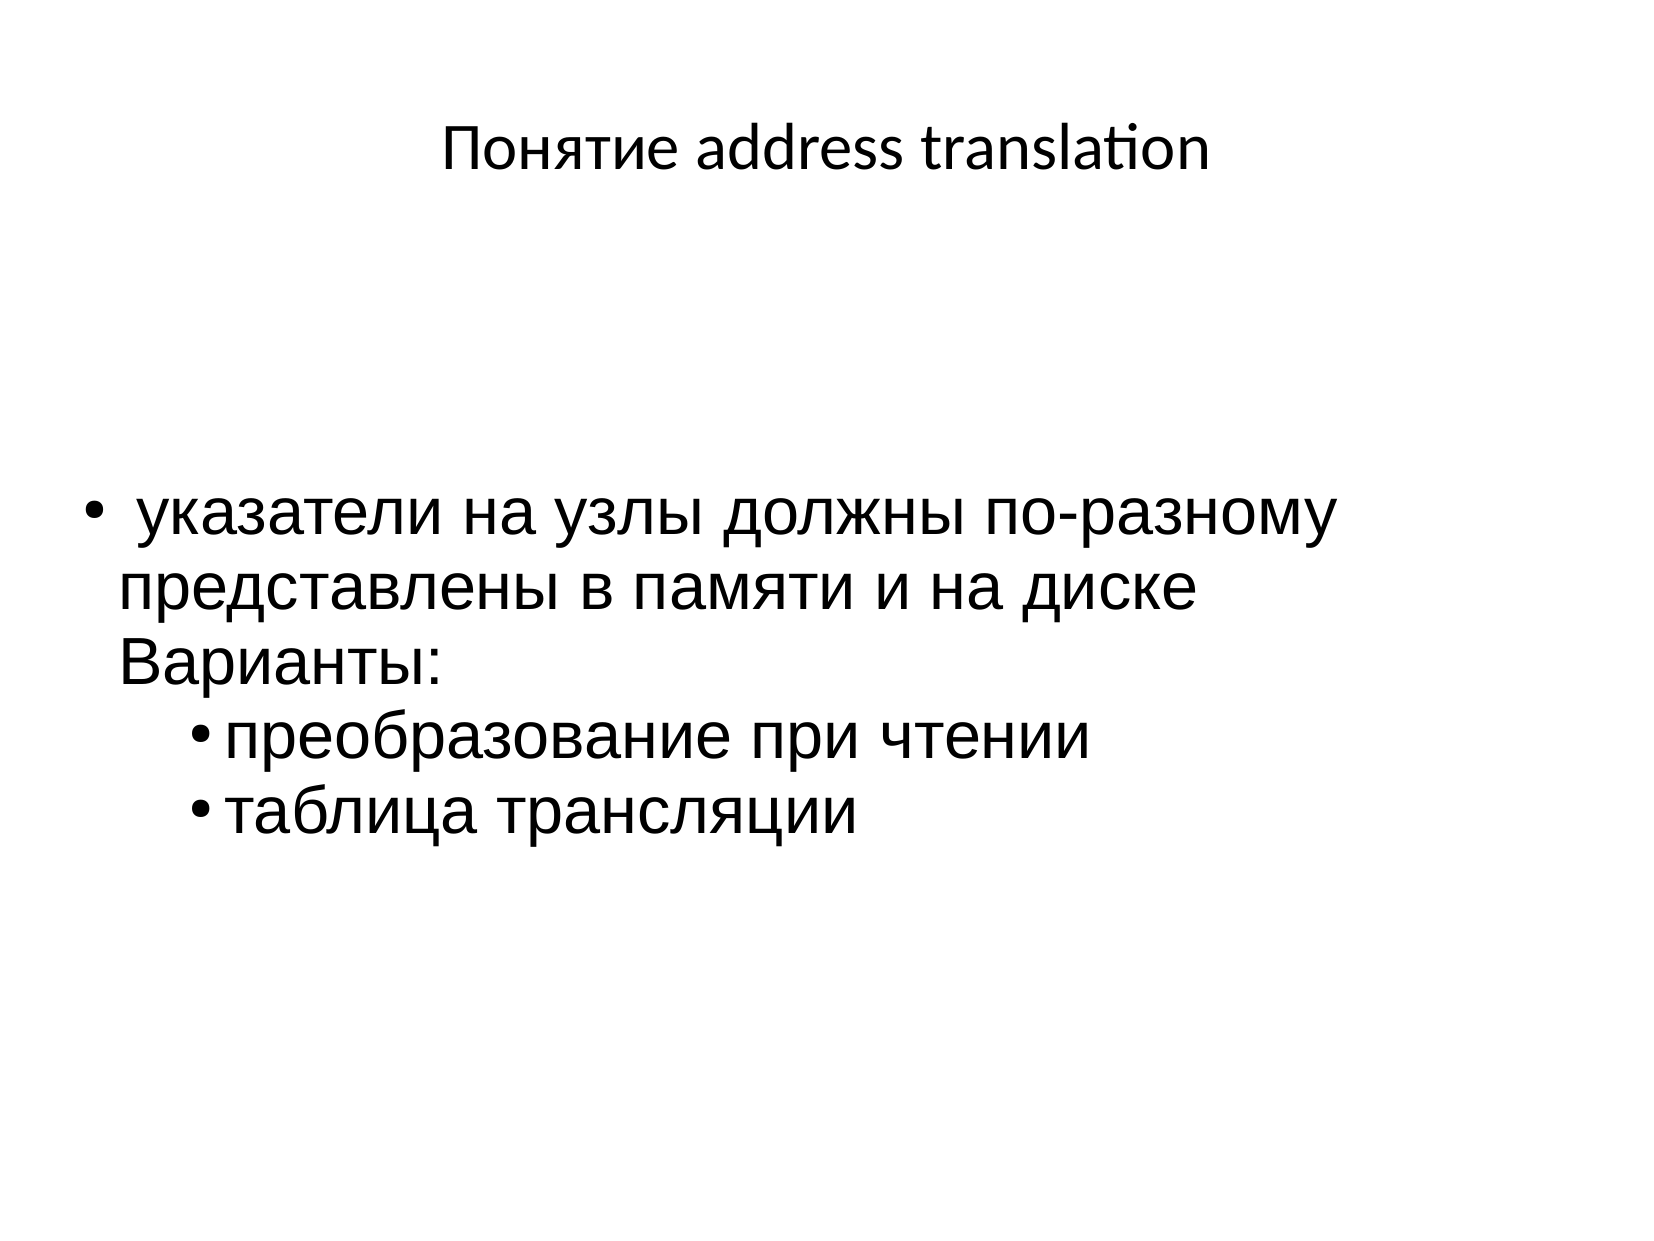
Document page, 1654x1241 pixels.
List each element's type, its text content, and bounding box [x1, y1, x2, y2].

subtitle указатели на узлы должны по-разному представлены в памяти и на диске Варианты: преобразование при чтении таблица трансляции [82, 289, 1571, 1108]
title Понятие address translation [82, 49, 1571, 257]
